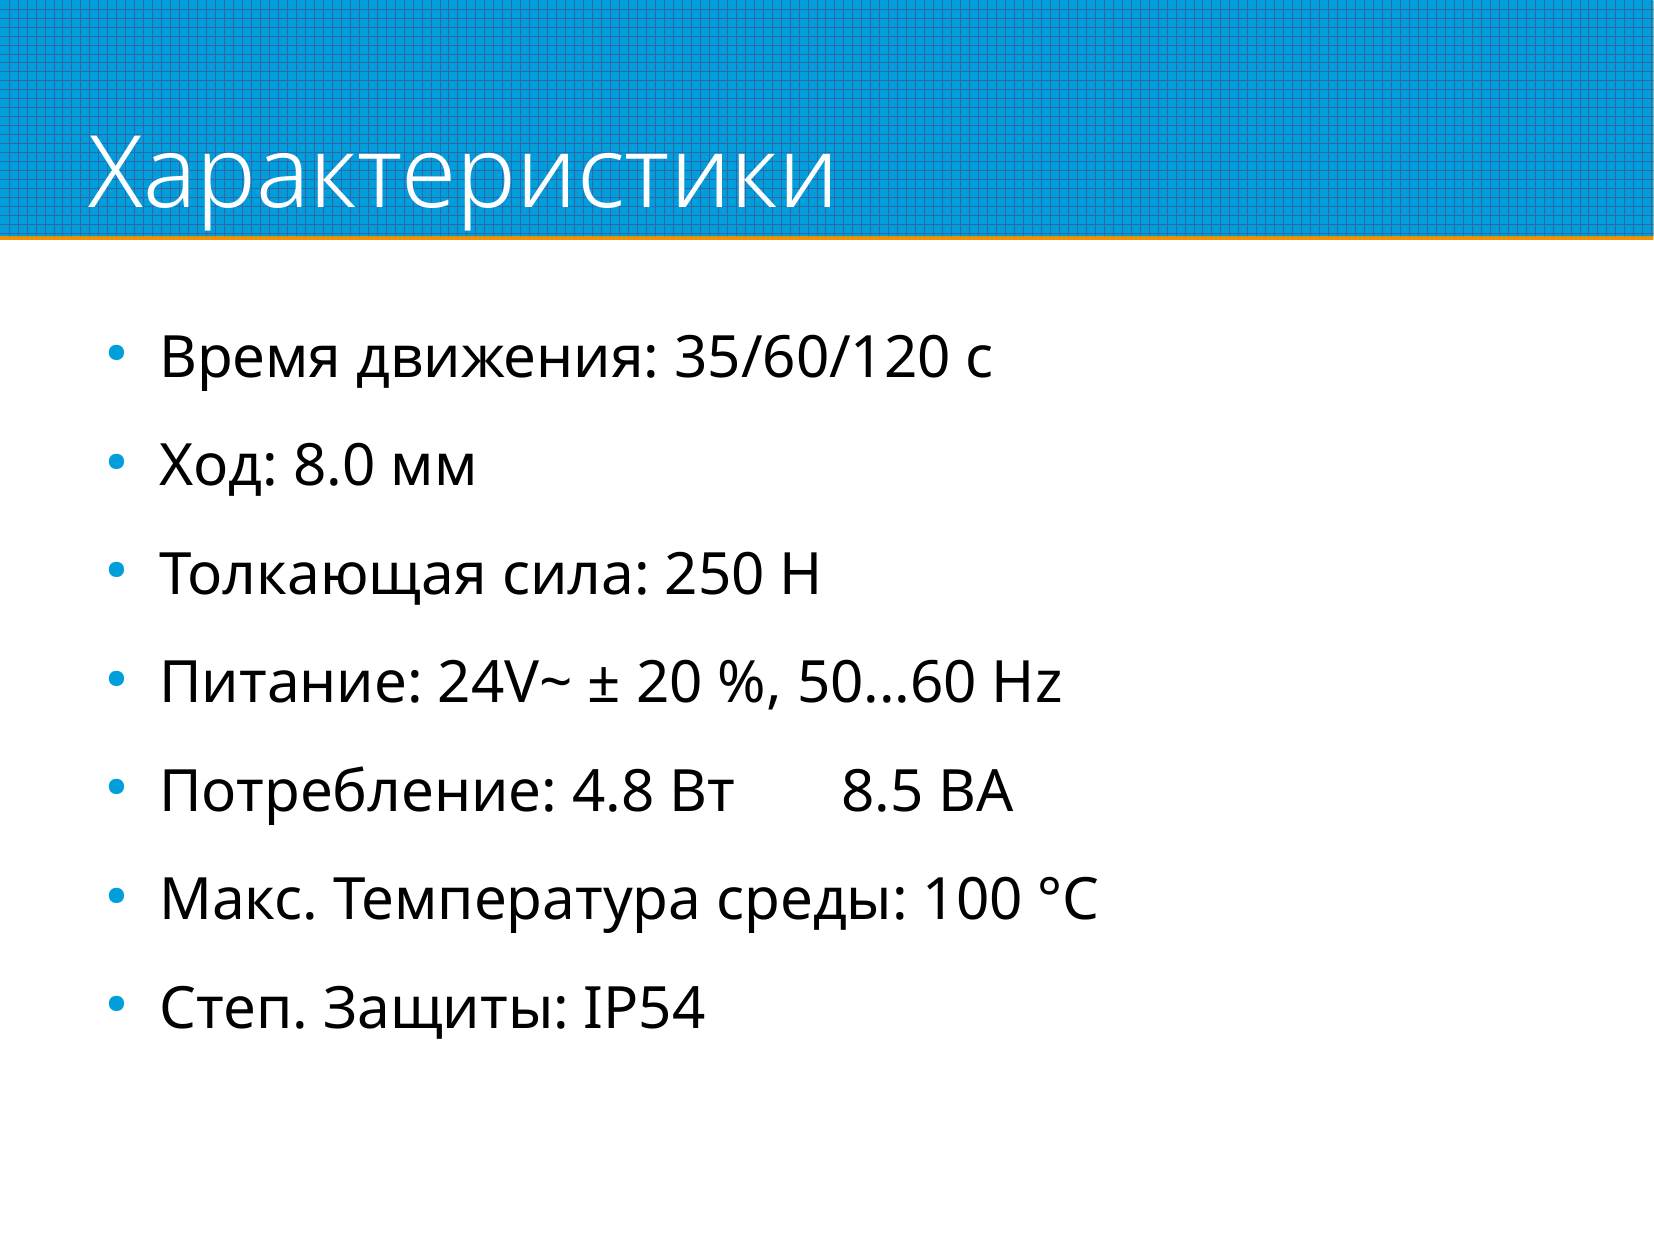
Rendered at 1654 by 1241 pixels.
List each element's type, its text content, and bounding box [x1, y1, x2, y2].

list Время движения: 35/60/120 с Ход: 8.0 мм Толкающая сила: 250 Н Питание: 24V~ ± 20 %, 50...60 Hz Потребление: 4.8 Вт 8.5 ВА Макс. Температура среды: 100 °C Степ. Защиты: IP54 [88, 314, 1565, 1083]
title Характеристики [88, 19, 1565, 237]
